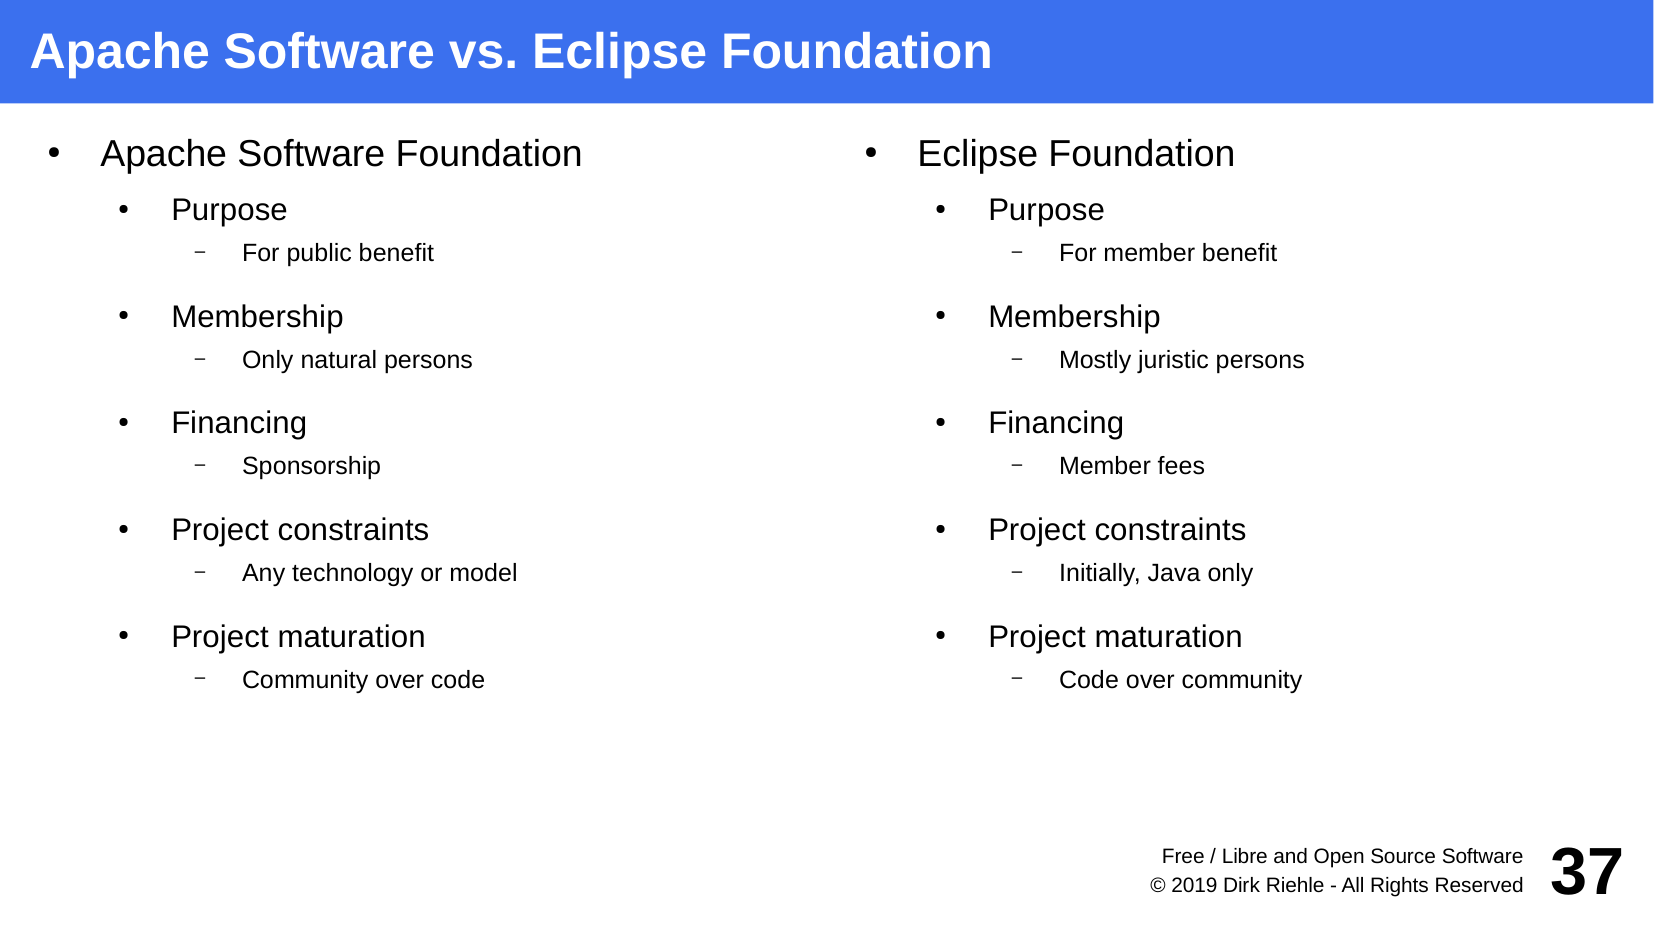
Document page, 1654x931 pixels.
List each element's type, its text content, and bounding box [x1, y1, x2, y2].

list Eclipse Foundation Purpose For member benefit Membership Mostly juristic persons Financing Member fees Project constraints Initially, Java only Project maturation Code over community [846, 132, 1625, 813]
list Apache Software Foundation Purpose For public benefit Membership Only natural persons Financing Sponsorship Project constraints Any technology or model Project maturation Community over code [29, 132, 808, 813]
title Apache Software vs. Eclipse Foundation [0, 0, 1654, 104]
